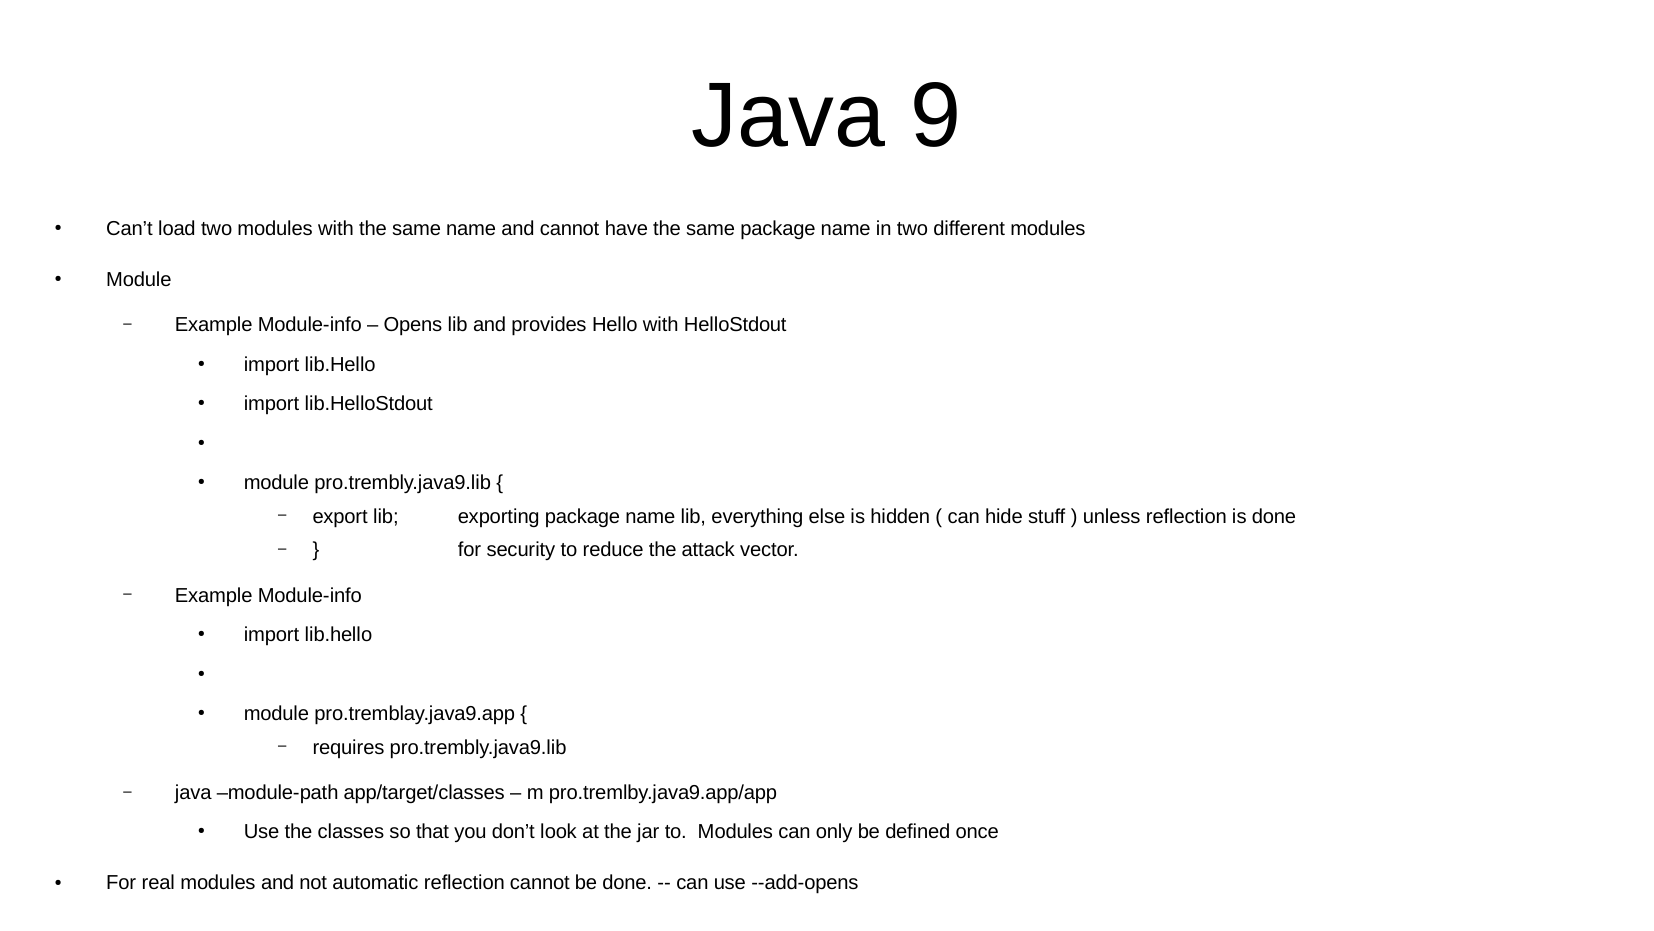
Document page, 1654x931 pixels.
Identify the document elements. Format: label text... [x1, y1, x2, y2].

list Can’t load two modules with the same name and cannot have the same package name in two different modules Module Example Module-info – Opens lib and provides Hello with HelloStdout import lib.Hello import lib.HelloStdout module pro.trembly.java9.lib { export lib; exporting package name lib, everything else is hidden ( can hide stuff ) unless reflection is done } for security to reduce the attack vector. Example Module-info import lib.hello module pro.tremblay.java9.app { requires pro.trembly.java9.lib java –module-path app/target/classes – m pro.tremlby.java9.app/app Use the classes so that you don’t look at the jar to. Modules can only be defined once For real modules and not automatic reflection cannot be done. -- can use --add-opens [37, 217, 1571, 901]
title Java 9 [82, 37, 1571, 193]
